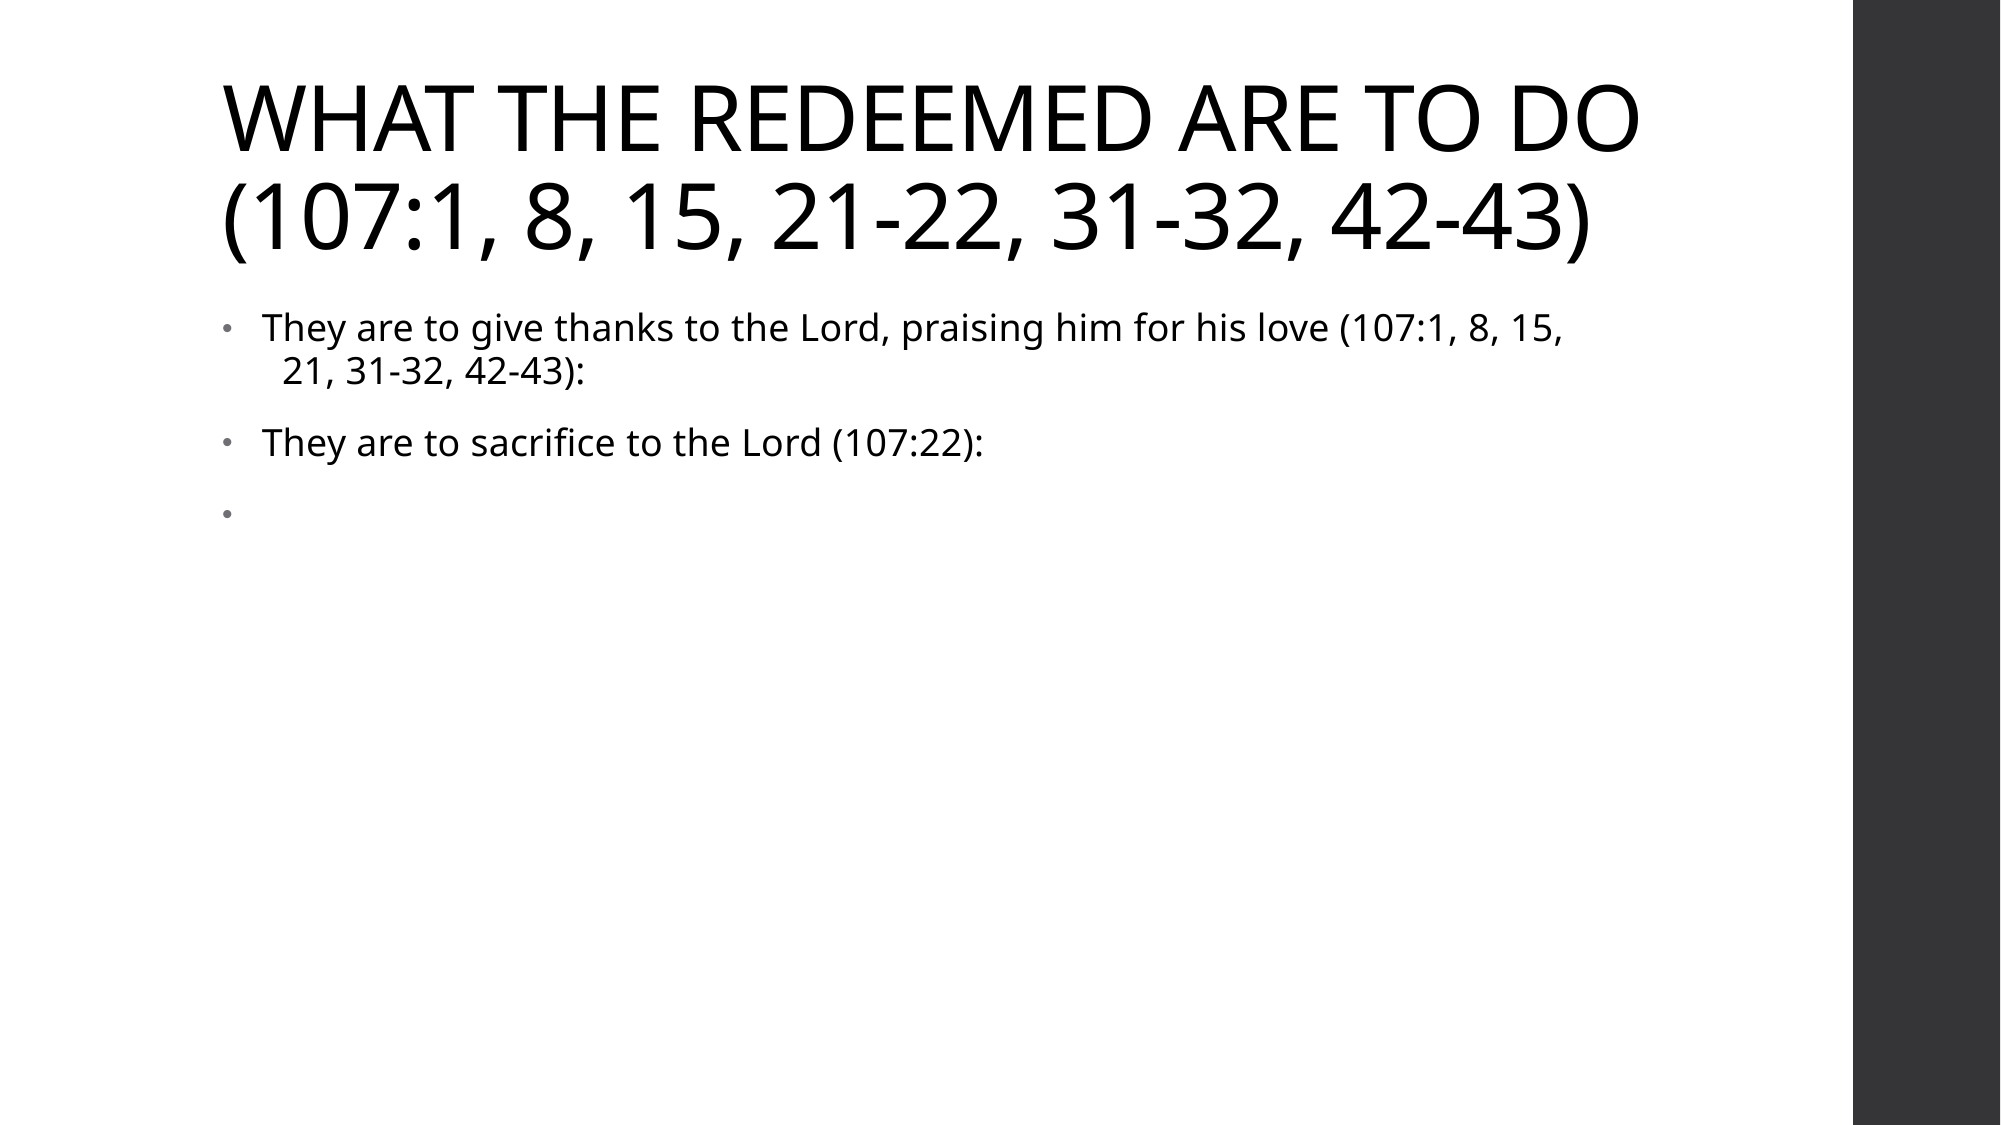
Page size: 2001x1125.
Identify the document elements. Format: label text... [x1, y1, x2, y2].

list They are to give thanks to the Lord, praising him for his love (107:1, 8, 15, 21, 31-32, 42-43): They are to sacrifice to the Lord (107:22): [206, 299, 1617, 1014]
title WHAT THE REDEEMED ARE TO DO (107:1, 8, 15, 21-22, 31-32, 42-43) [206, 60, 1797, 278]
